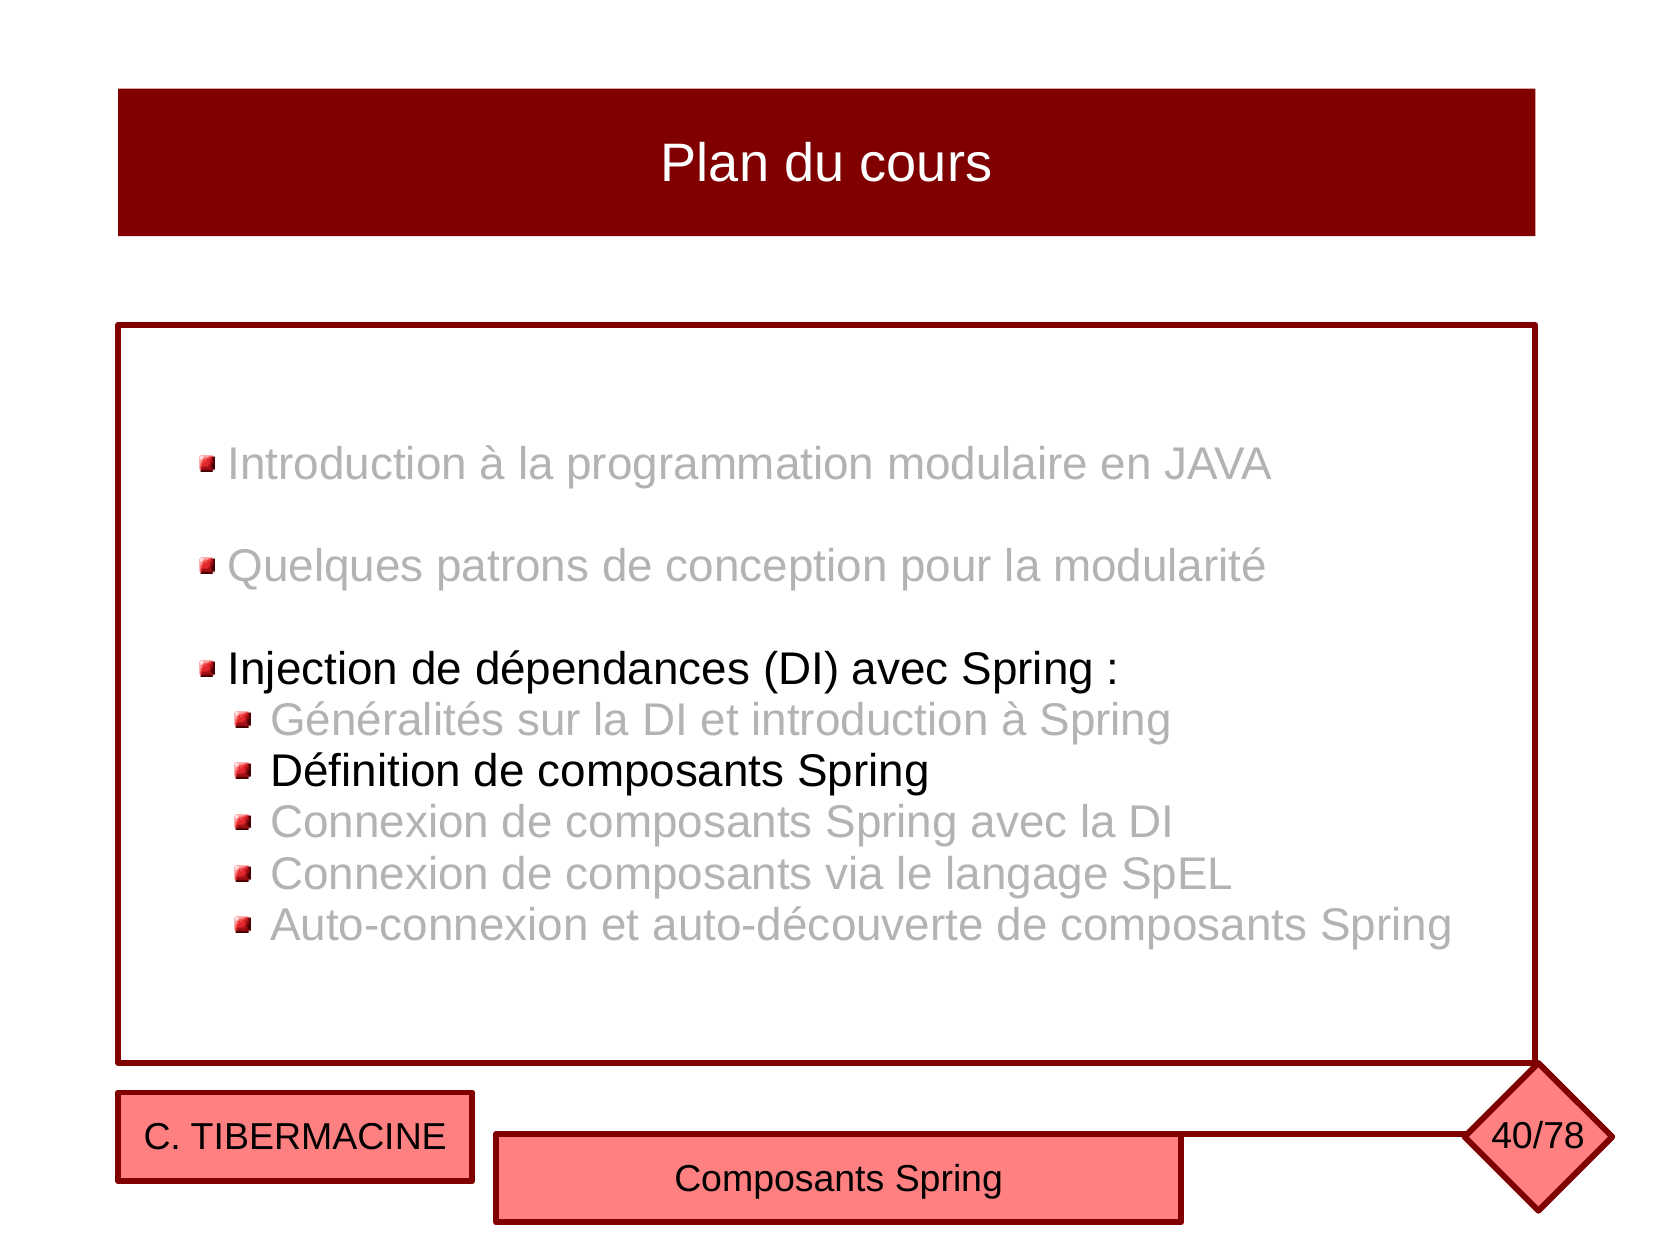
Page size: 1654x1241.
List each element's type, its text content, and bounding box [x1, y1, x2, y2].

picture [234, 762, 251, 779]
text_box Introduction à la programmation modulaire en JAVA Quelques patrons de conception pour la modularité Injection de dépendances (DI) avec Spring : Généralités sur la DI et introduction à Spring Définition de composants Spring Connexion de composants Spring avec la DI Connexion de composants via le langage SpEL Auto-connexion et auto-découverte de composants Spring [118, 324, 1536, 1063]
picture [234, 865, 251, 882]
text_box [1464, 1125, 1476, 1149]
picture [199, 557, 215, 574]
picture [234, 711, 251, 728]
picture [199, 455, 215, 472]
text_box Composants Spring [496, 1133, 1182, 1223]
picture [199, 660, 215, 677]
picture [234, 916, 251, 933]
text_box Plan du cours [118, 88, 1536, 237]
picture [234, 814, 251, 830]
text_box [1494, 1062, 1583, 1107]
text_box <numéro>/78 [1476, 1107, 1613, 1207]
text_box C. TIBERMACINE [118, 1092, 473, 1182]
